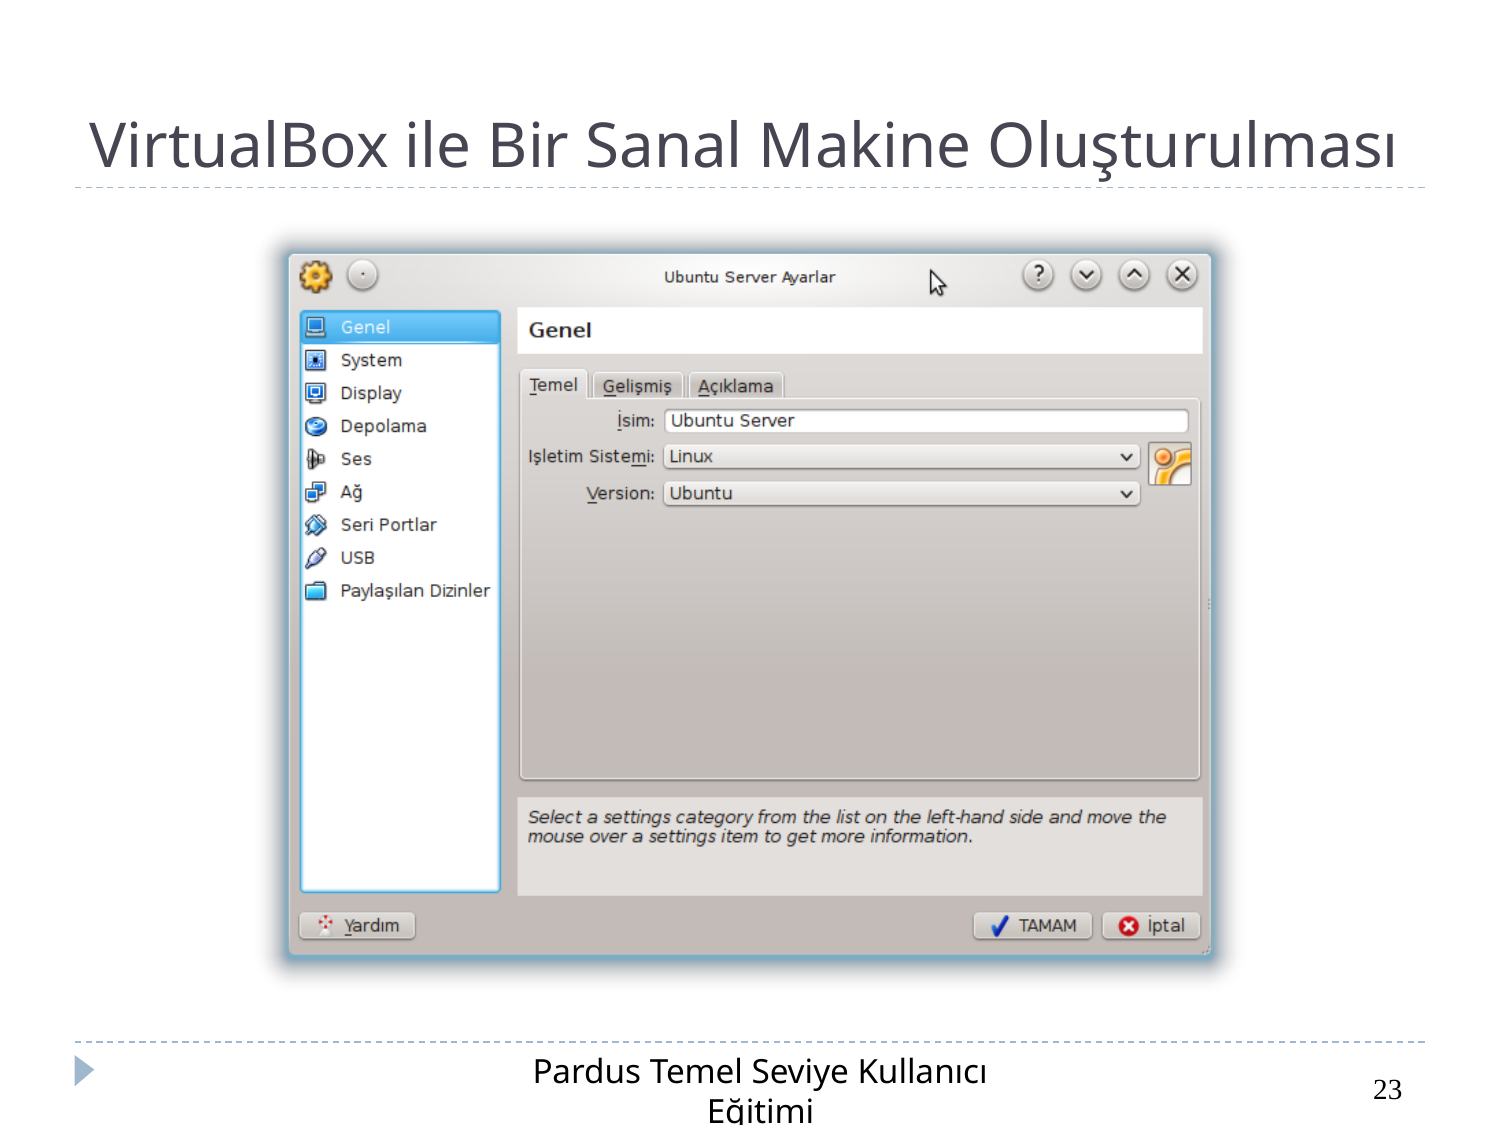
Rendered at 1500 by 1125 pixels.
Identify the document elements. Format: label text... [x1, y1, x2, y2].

title VirtualBox ile Bir Sanal Makine Oluşturulması [75, 24, 1425, 188]
picture [234, 199, 1266, 1010]
